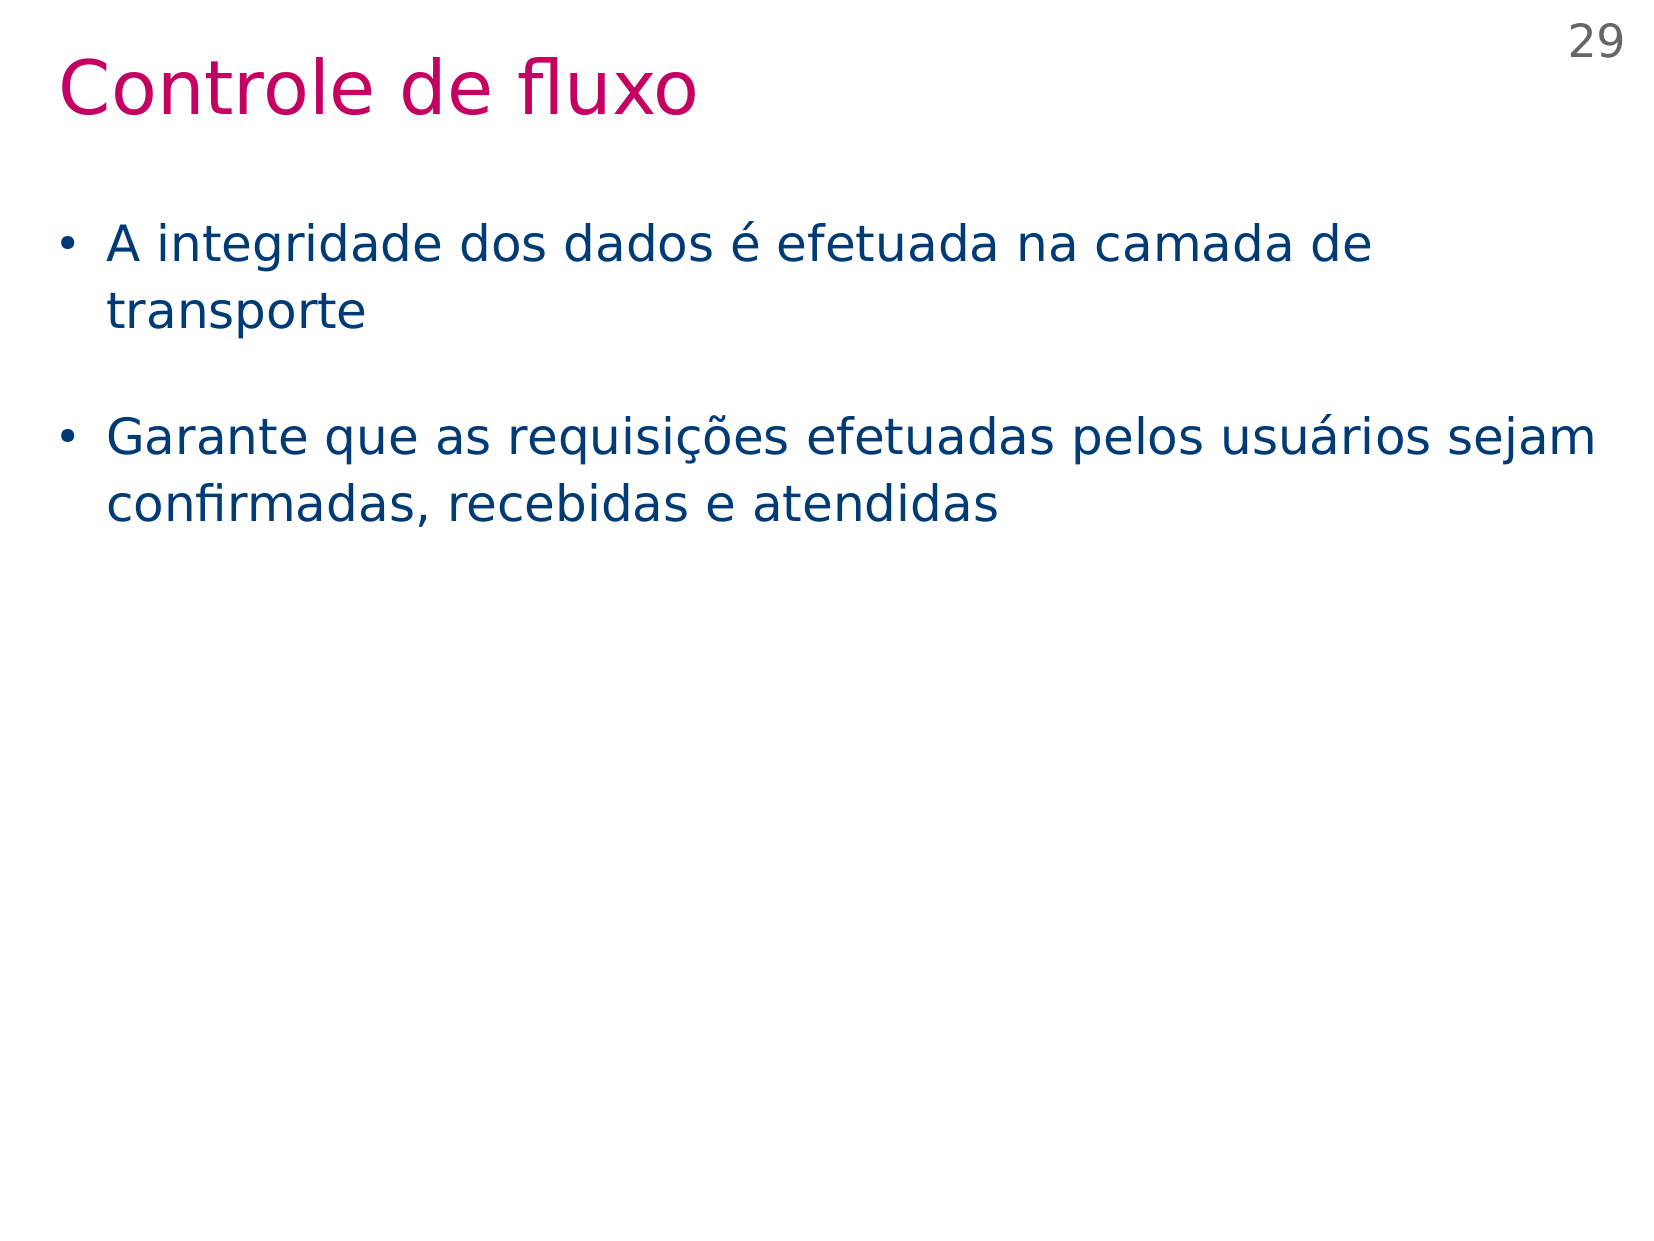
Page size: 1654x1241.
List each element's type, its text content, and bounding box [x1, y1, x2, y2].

list A integridade dos dados é efetuada na camada de transporte Garante que as requisições efetuadas pelos usuários sejam confirmadas, recebidas e atendidas [59, 206, 1625, 1211]
title Controle de fluxo [59, 29, 1625, 148]
